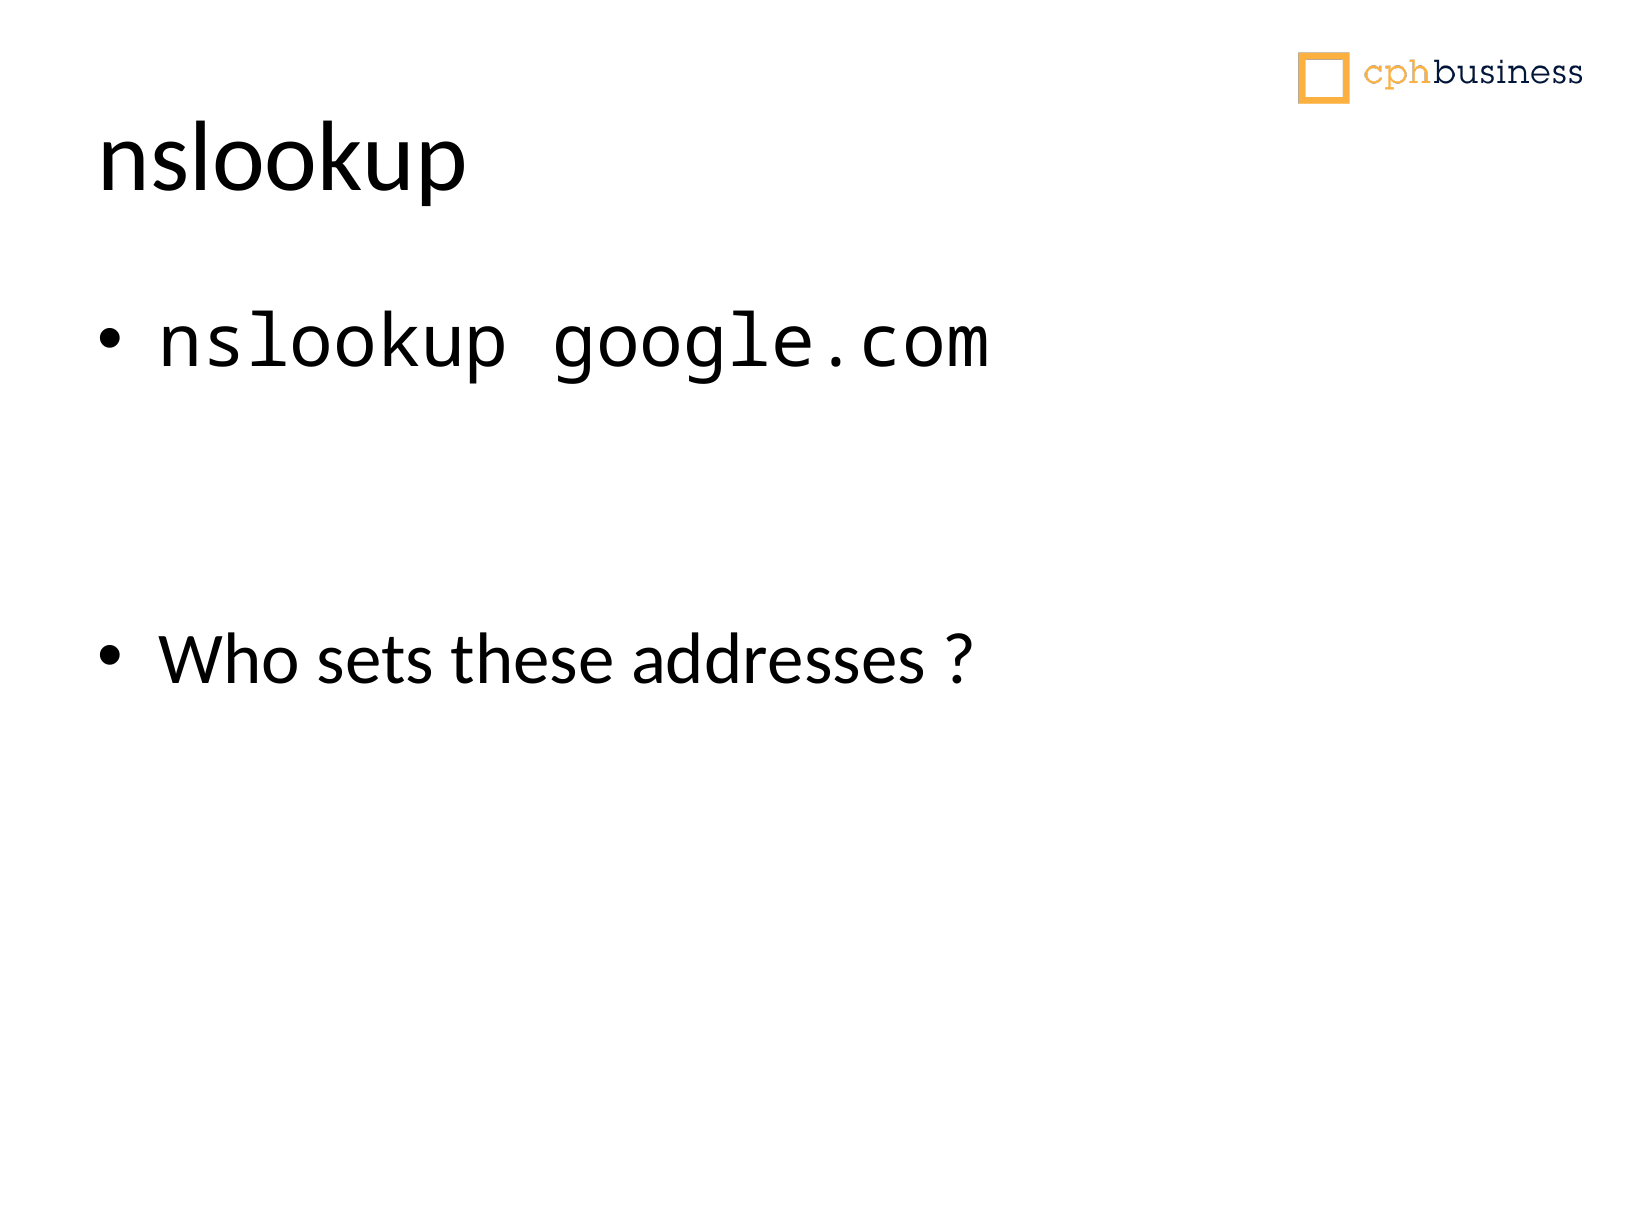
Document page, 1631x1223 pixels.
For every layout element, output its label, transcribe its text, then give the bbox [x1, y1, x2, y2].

title nslookup [81, 48, 1549, 253]
list nslookup google.com Who sets these addresses ? [81, 285, 1549, 1092]
picture [1247, 1, 1631, 155]
